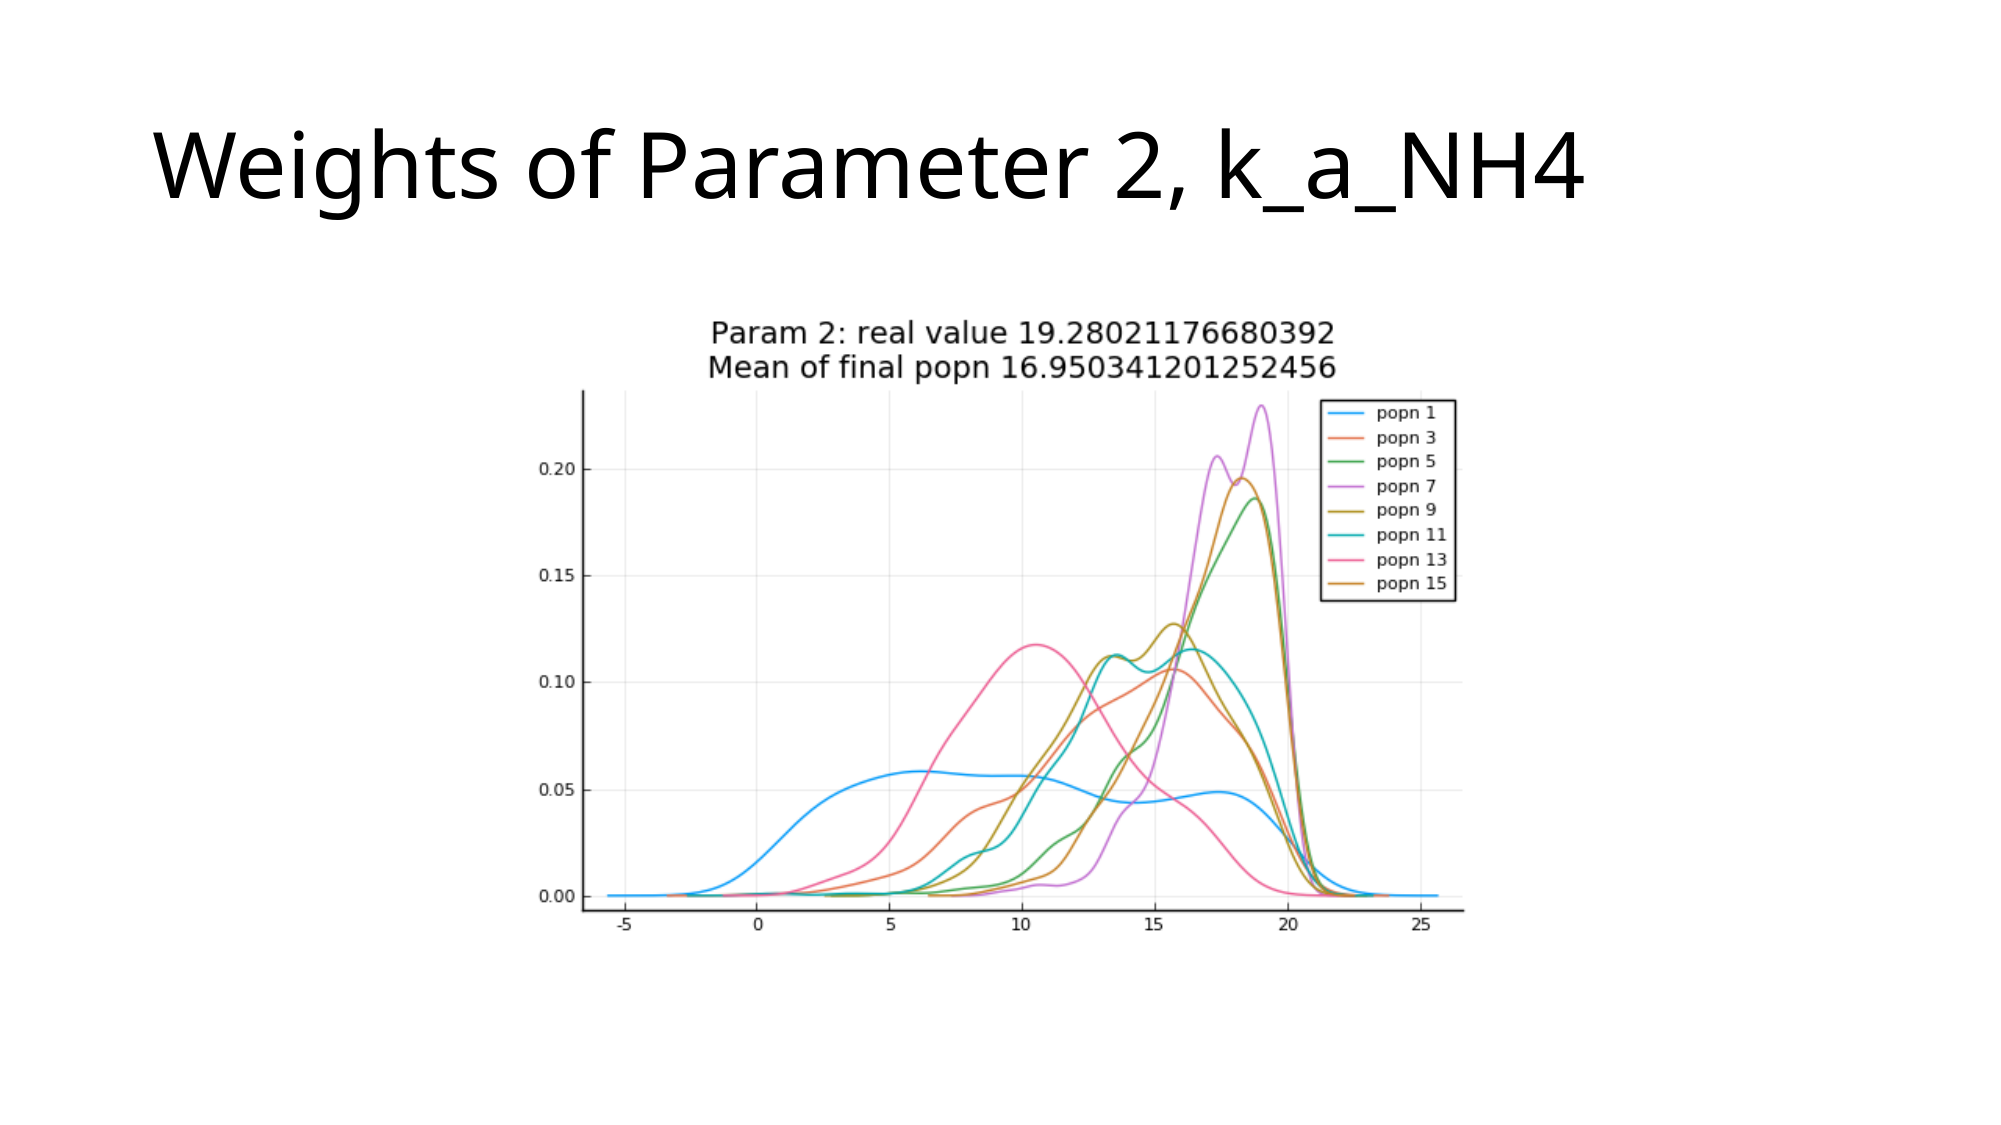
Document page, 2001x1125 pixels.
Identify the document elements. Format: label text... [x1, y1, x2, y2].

title Weights of Parameter 2, k_a_NH4 [137, 59, 1863, 278]
picture [531, 314, 1469, 940]
